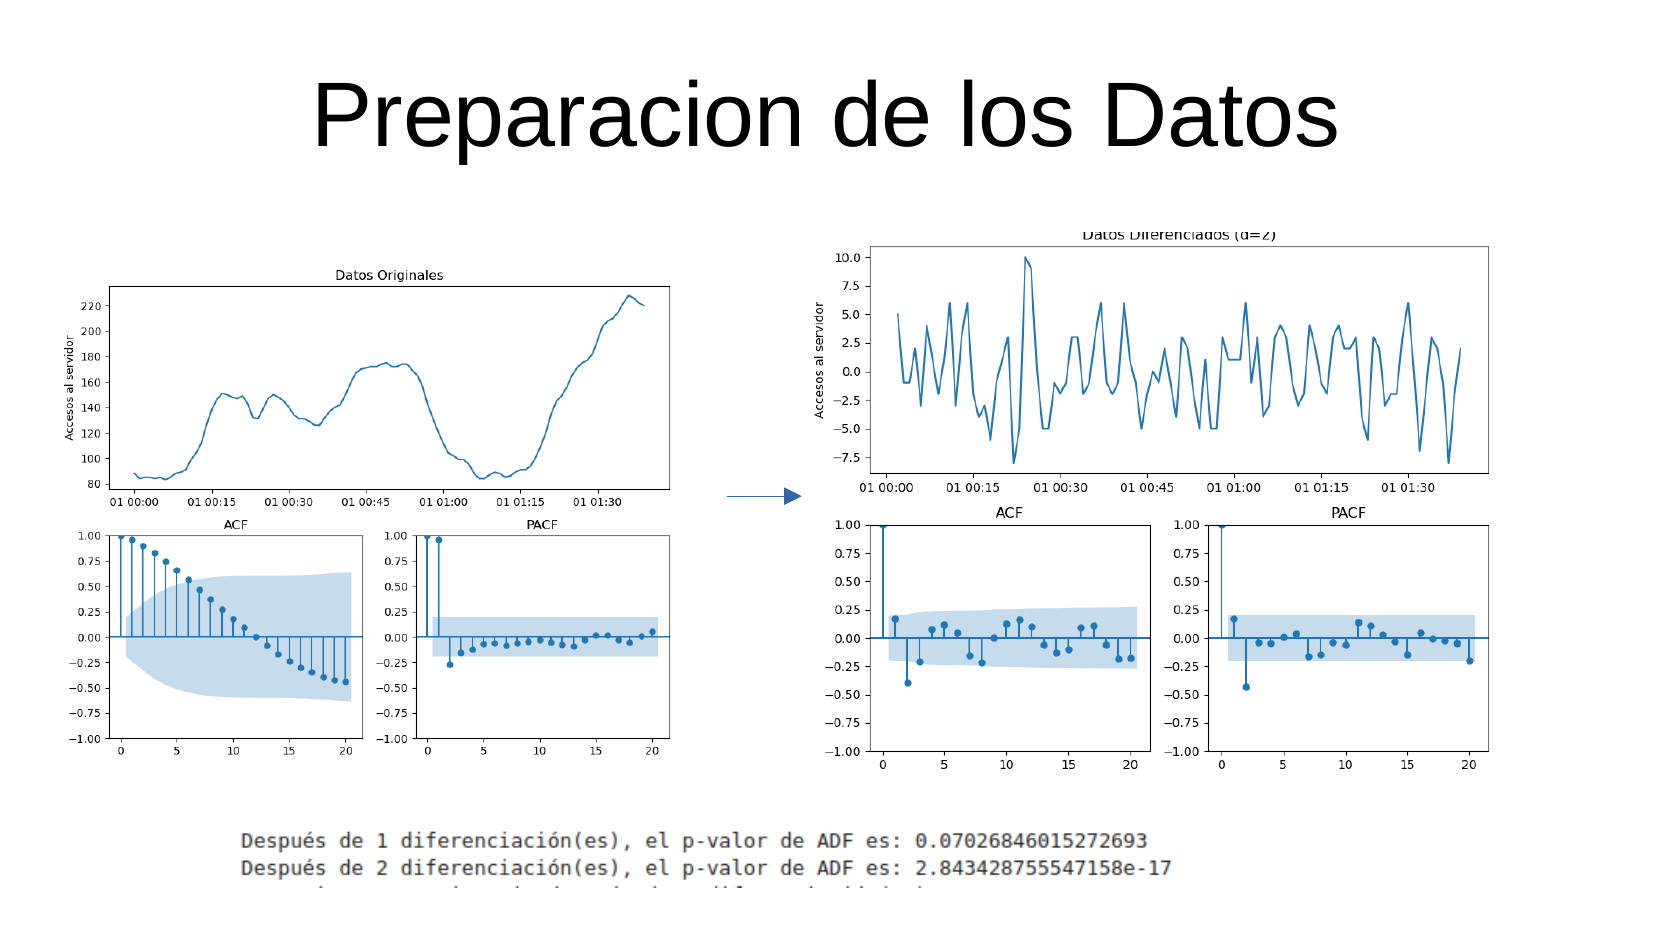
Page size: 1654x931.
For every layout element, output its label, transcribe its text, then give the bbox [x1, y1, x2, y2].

picture [779, 232, 1538, 788]
picture [212, 824, 1463, 888]
title Preparacion de los Datos [82, 37, 1571, 193]
picture [27, 262, 713, 773]
